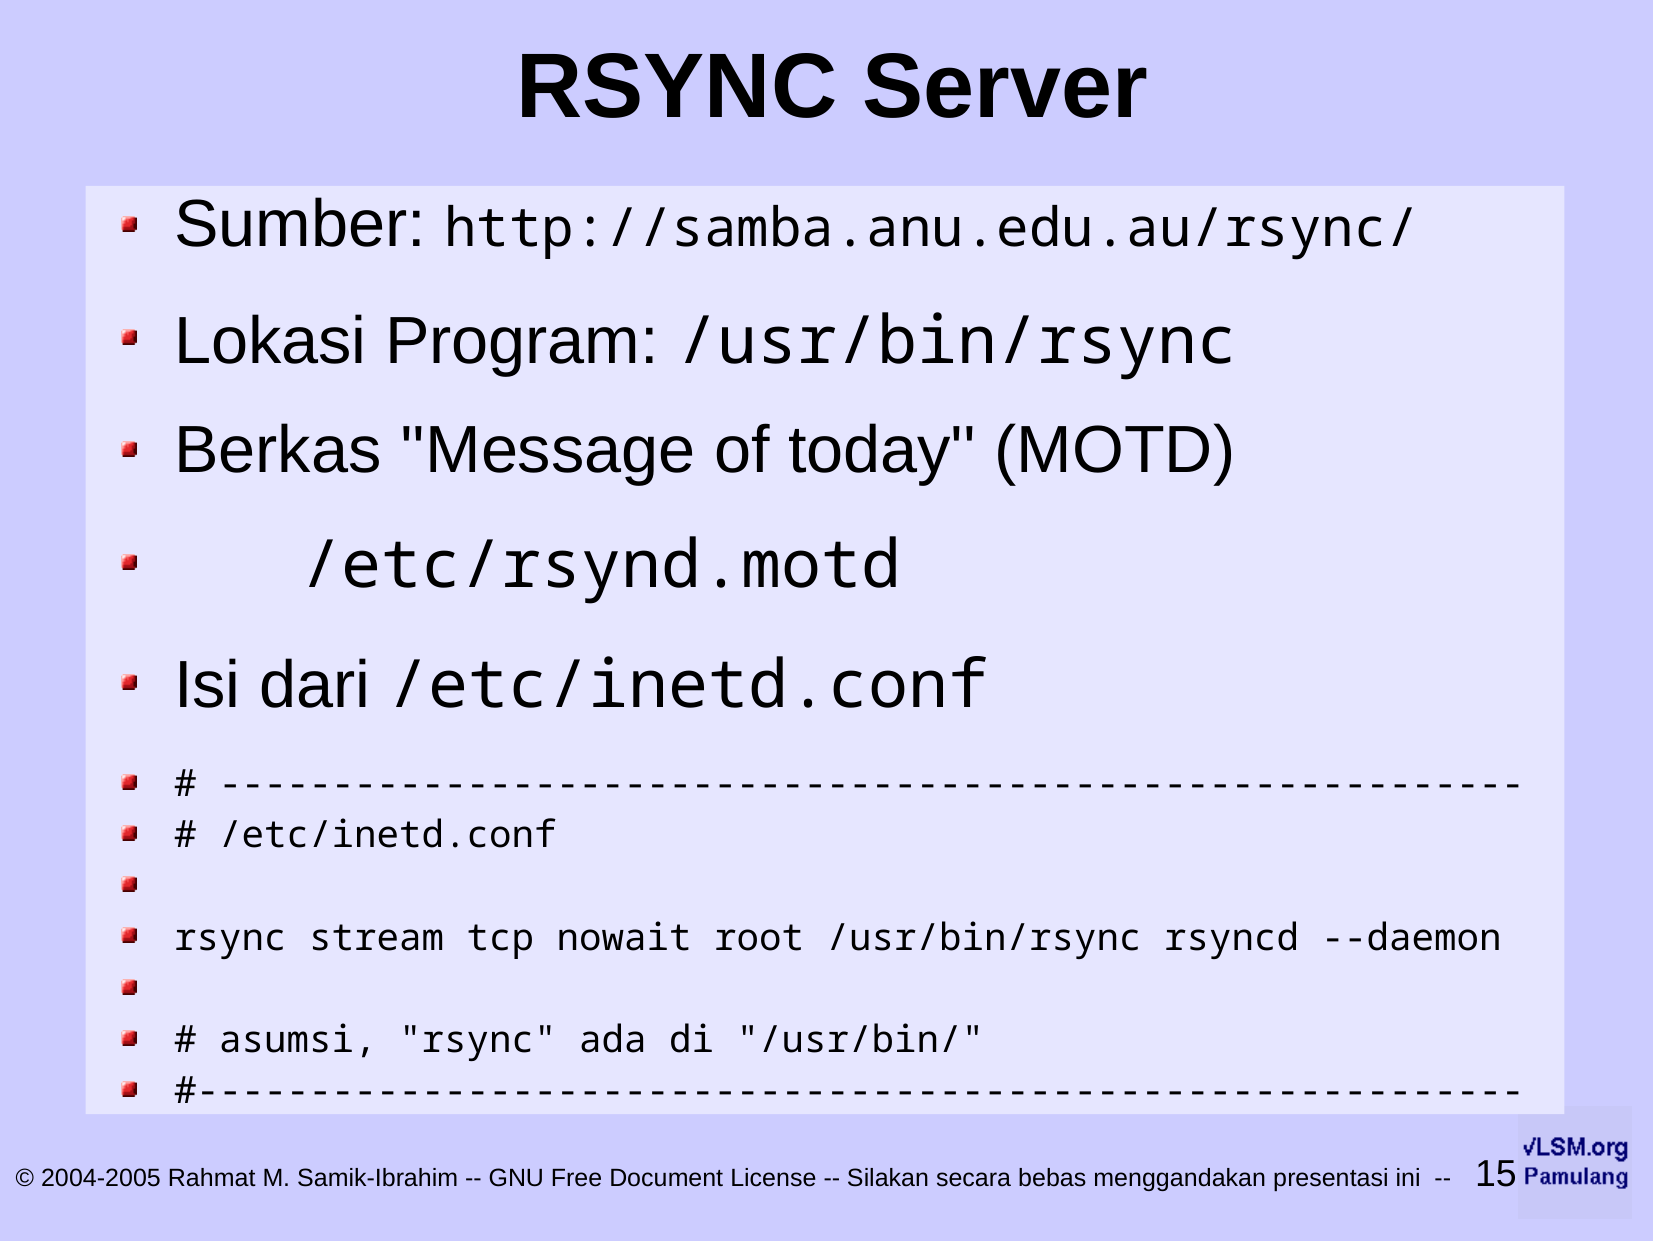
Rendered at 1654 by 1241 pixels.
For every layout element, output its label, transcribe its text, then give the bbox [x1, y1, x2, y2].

list Sumber: http://samba.anu.edu.au/rsync/ Lokasi Program: /usr/bin/rsync Berkas ''Message of today'' (MOTD) /etc/rsynd.motd Isi dari /etc/inetd.conf # ---------------------------------------------------------- # /etc/inetd.conf rsync stream tcp nowait root /usr/bin/rsync rsyncd --daemon # asumsi, "rsync" ada di "/usr/bin/" #----------------------------------------------------------- [85, 185, 1565, 1062]
picture [1518, 1106, 1632, 1219]
title RSYNC Server [40, 31, 1625, 142]
picture [121, 1081, 137, 1097]
